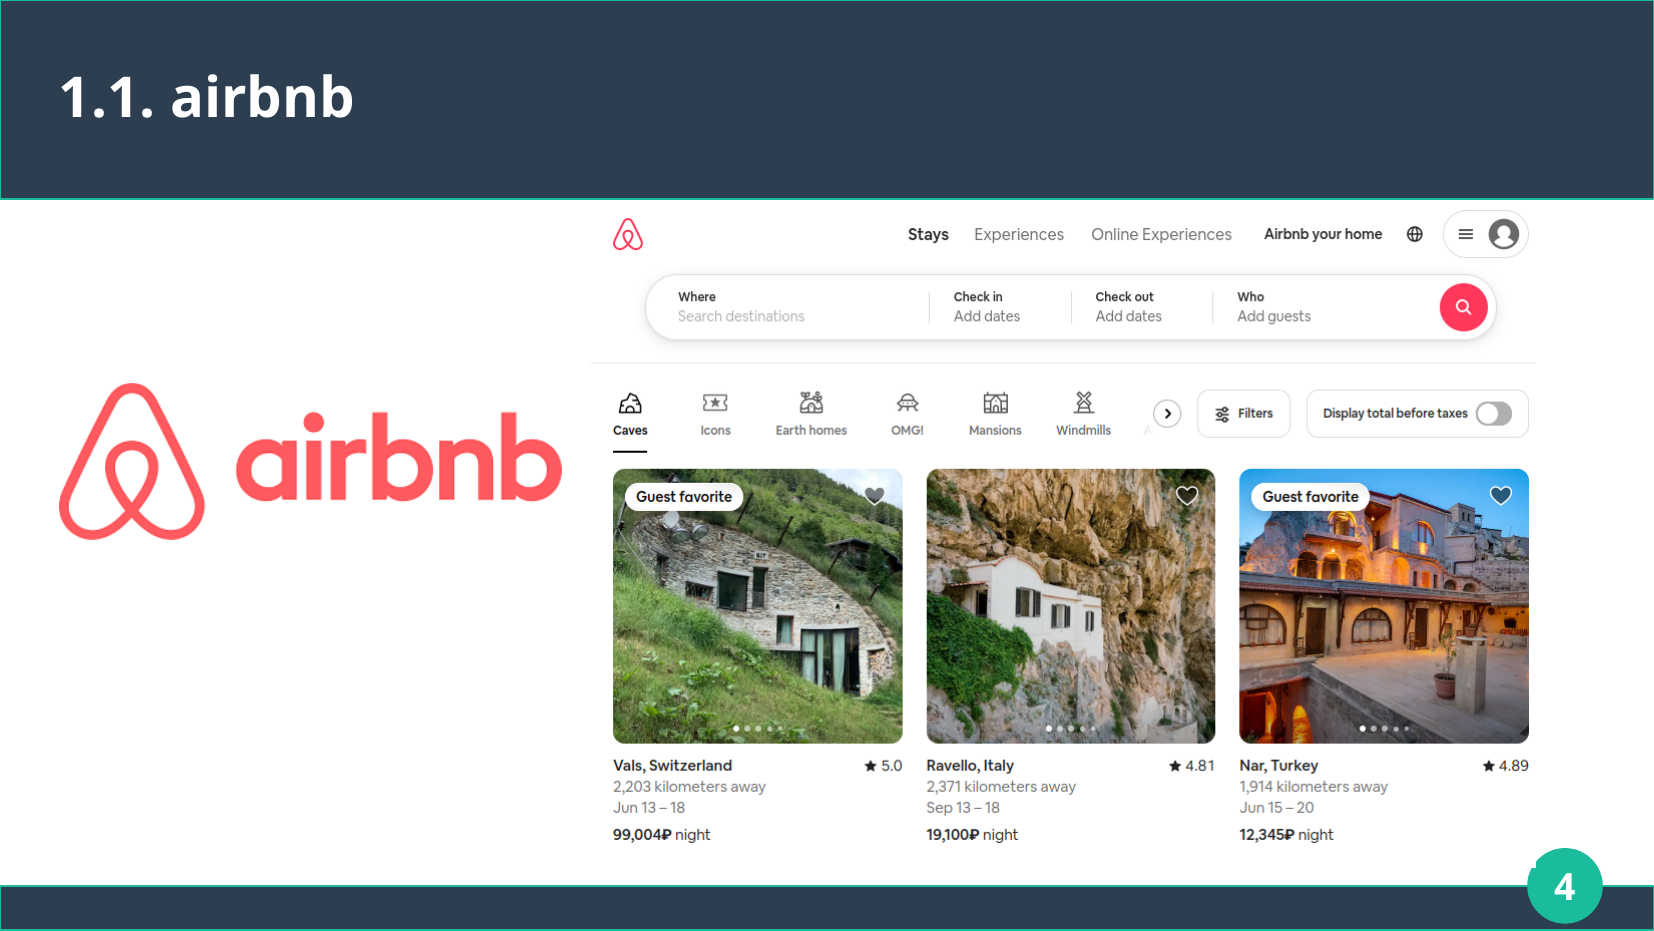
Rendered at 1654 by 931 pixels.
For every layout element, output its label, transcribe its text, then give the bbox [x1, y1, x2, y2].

picture [590, 206, 1536, 868]
title 1.1. airbnb [59, 37, 1595, 155]
picture [59, 383, 562, 540]
